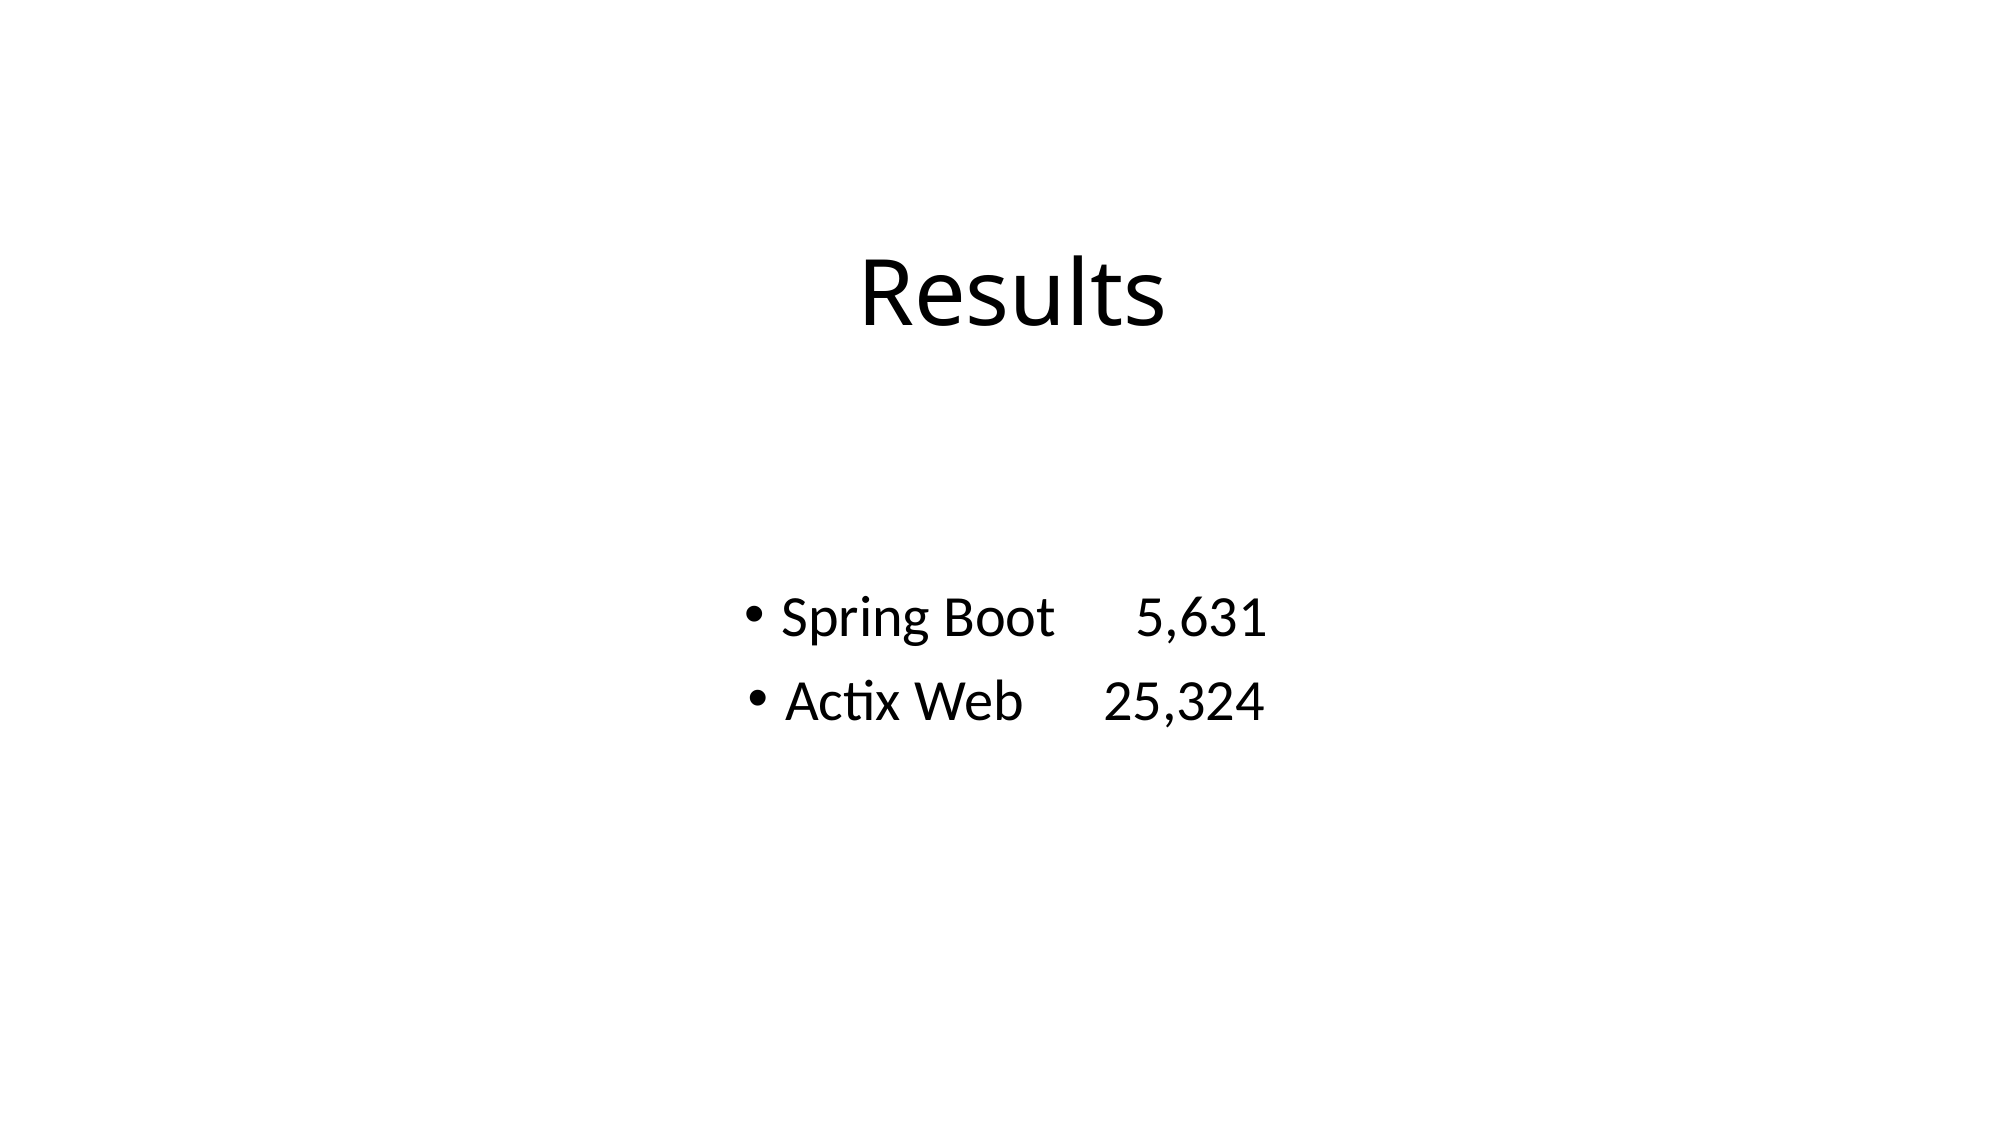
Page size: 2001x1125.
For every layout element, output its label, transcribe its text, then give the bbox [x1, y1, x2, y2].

title Results [150, 187, 1875, 405]
list Spring Boot 5,631 Actix Web 25,324 [137, 487, 1876, 713]
